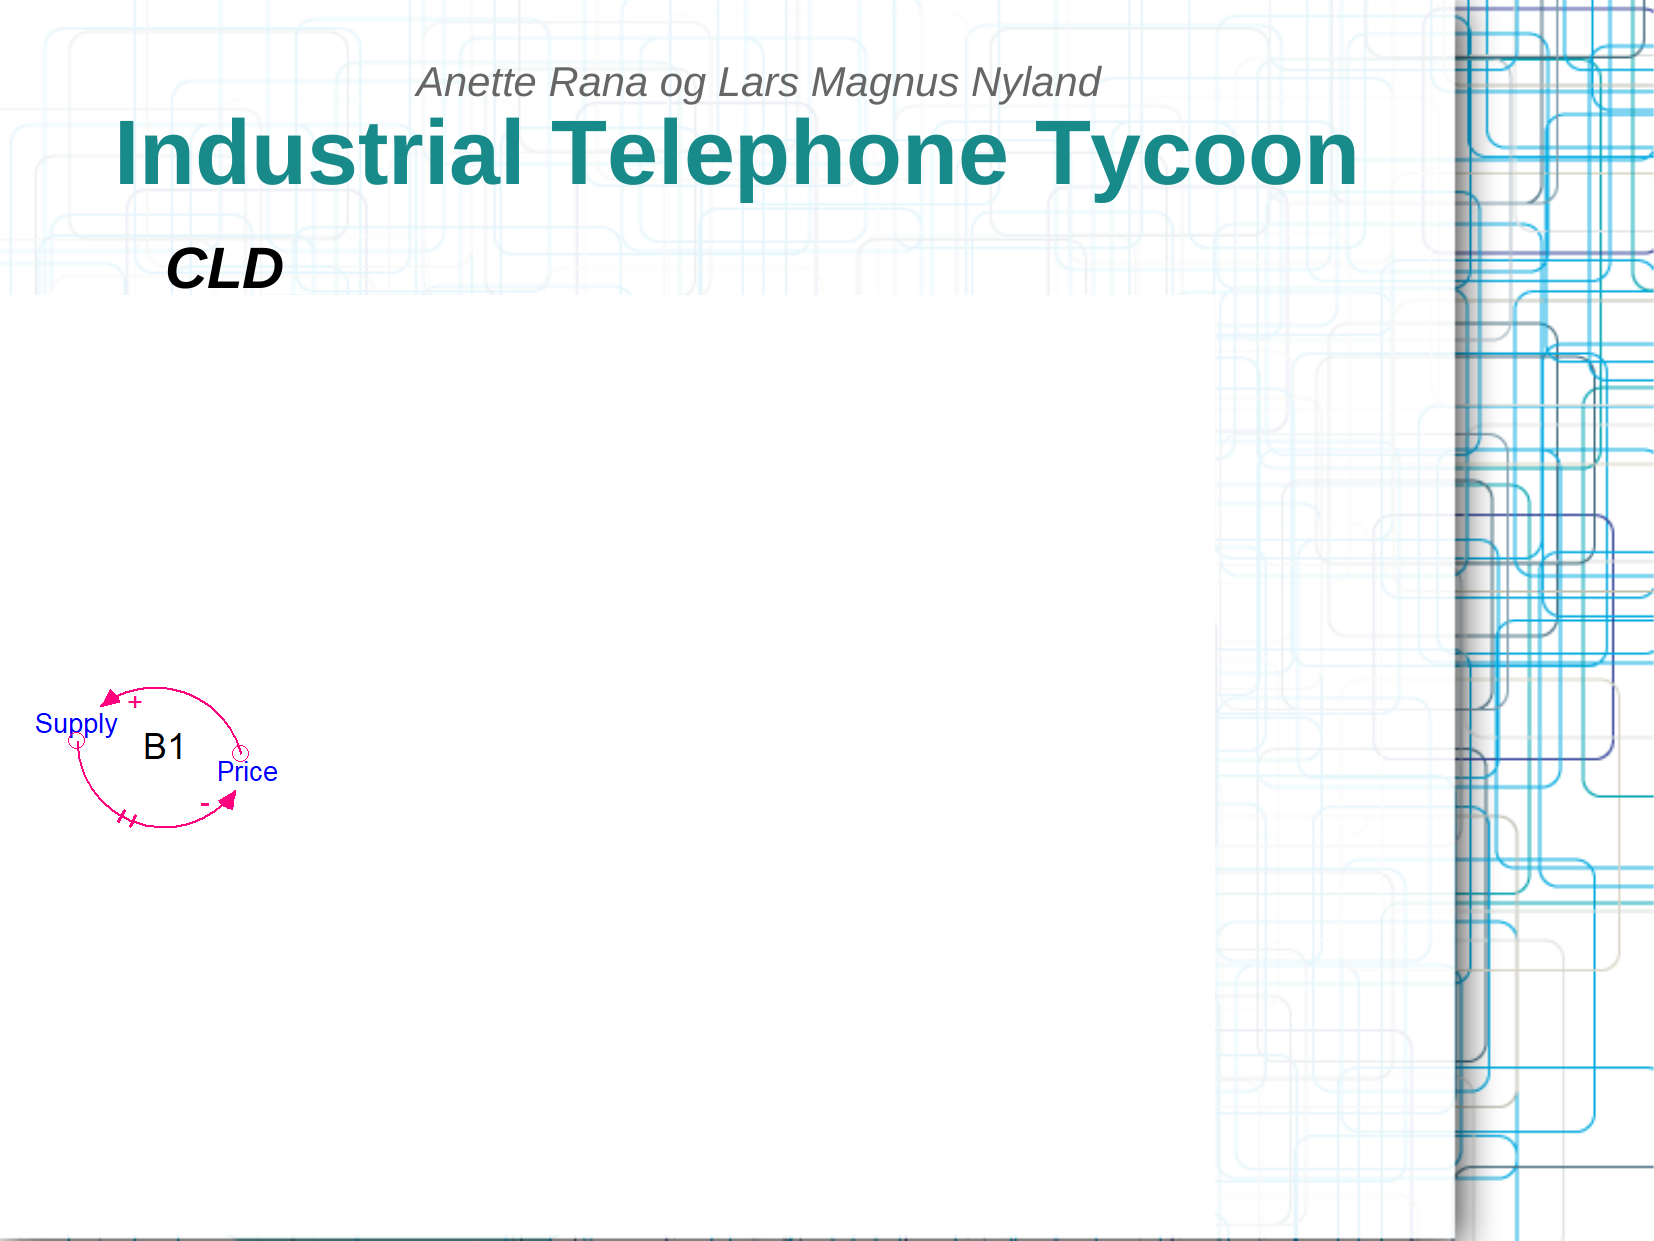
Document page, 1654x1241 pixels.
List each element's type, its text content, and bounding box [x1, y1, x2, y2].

list Anette Rana og Lars Magnus Nyland [82, 58, 1418, 210]
picture [0, 0, 1654, 1241]
title Industrial Telephone Tycoon [59, 56, 1418, 250]
list CLD [70, 236, 1406, 1205]
